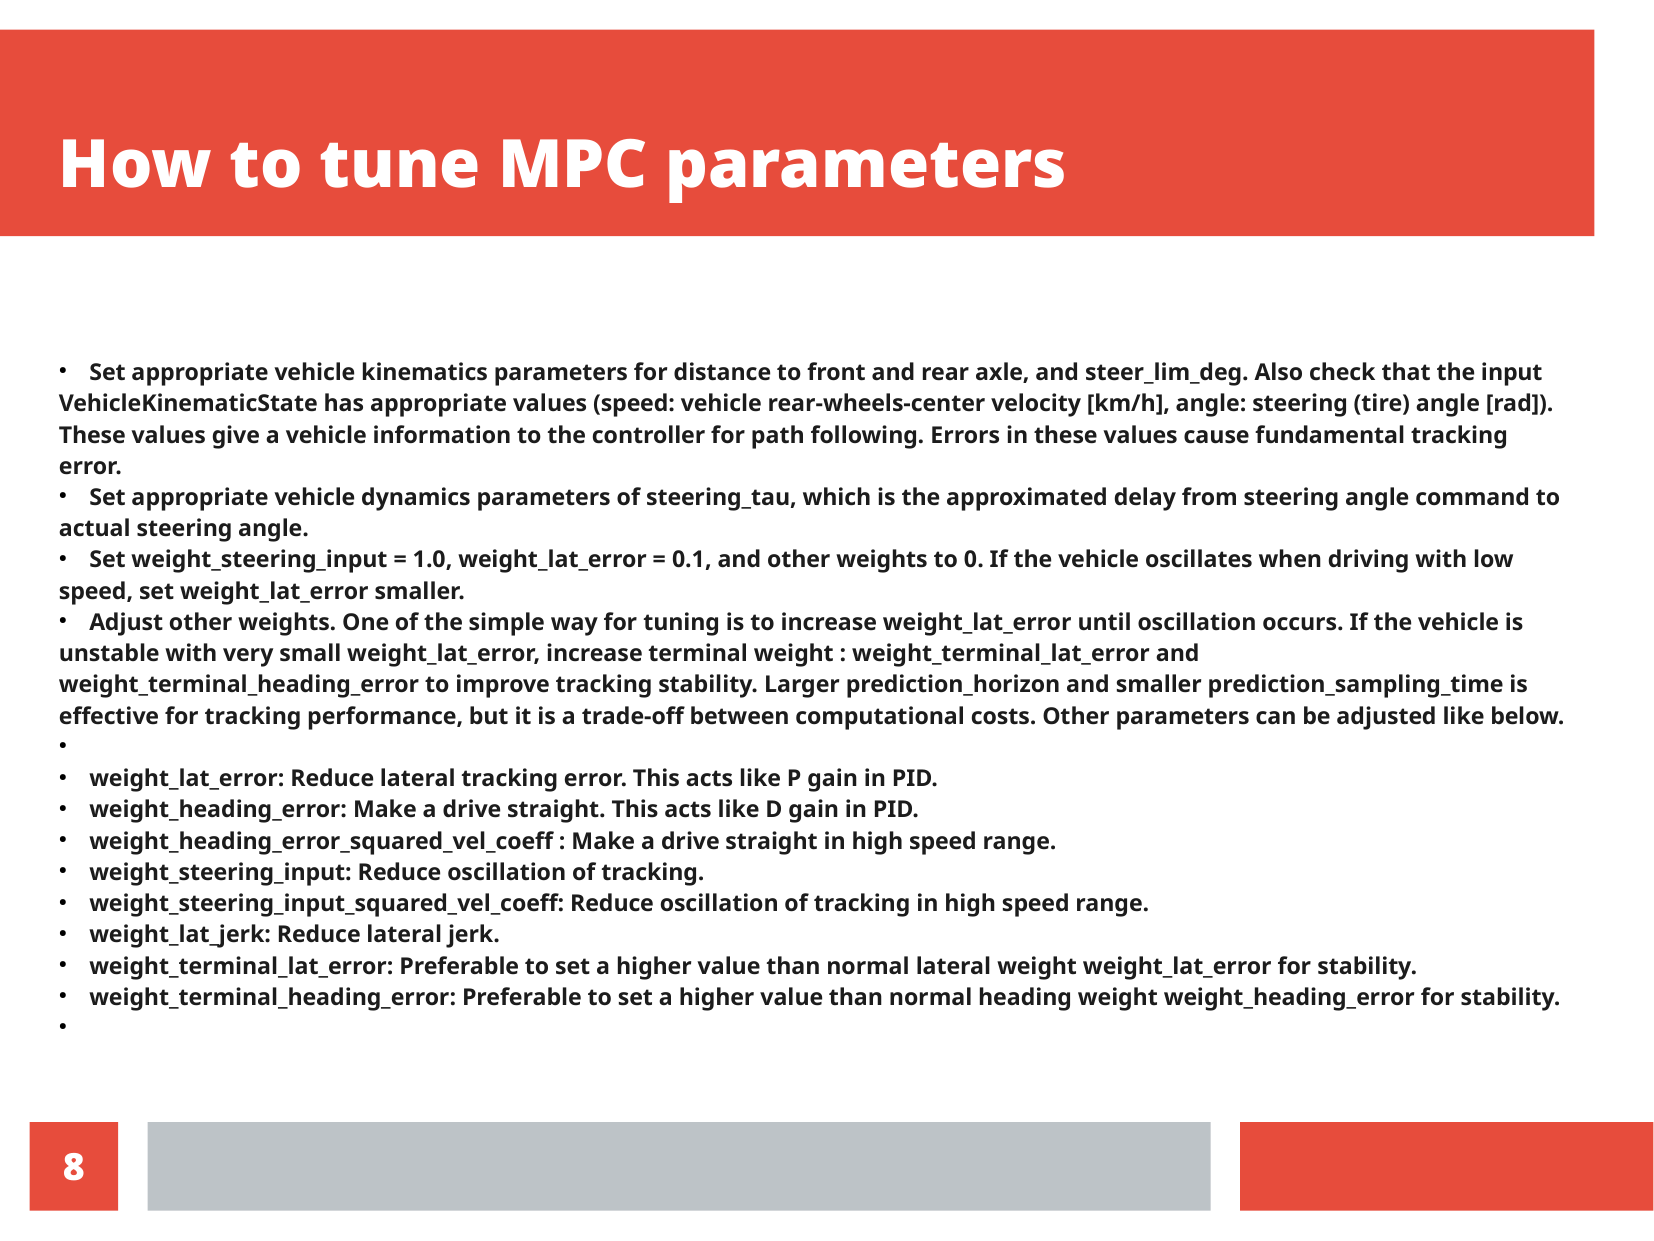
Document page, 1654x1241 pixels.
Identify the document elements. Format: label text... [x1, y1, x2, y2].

title How to tune MPC parameters [59, 59, 1595, 207]
list Set appropriate vehicle kinematics parameters for distance to front and rear axle, and steer_lim_deg. Also check that the input VehicleKinematicState has appropriate values (speed: vehicle rear-wheels-center velocity [km/h], angle: steering (tire) angle [rad]). These values give a vehicle information to the controller for path following. Errors in these values cause fundamental tracking error. Set appropriate vehicle dynamics parameters of steering_tau, which is the approximated delay from steering angle command to actual steering angle. Set weight_steering_input = 1.0, weight_lat_error = 0.1, and other weights to 0. If the vehicle oscillates when driving with low speed, set weight_lat_error smaller. Adjust other weights. One of the simple way for tuning is to increase weight_lat_error until oscillation occurs. If the vehicle is unstable with very small weight_lat_error, increase terminal weight : weight_terminal_lat_error and weight_terminal_heading_error to improve tracking stability. Larger prediction_horizon and smaller prediction_sampling_time is effective for tracking performance, but it is a trade-off between computational costs. Other parameters can be adjusted like below. weight_lat_error: Reduce lateral tracking error. This acts like P gain in PID. weight_heading_error: Make a drive straight. This acts like D gain in PID. weight_heading_error_squared_vel_coeff : Make a drive straight in high speed range. weight_steering_input: Reduce oscillation of tracking. weight_steering_input_squared_vel_coeff: Reduce oscillation of tracking in high speed range. weight_lat_jerk: Reduce lateral jerk. weight_terminal_lat_error: Preferable to set a higher value than normal lateral weight weight_lat_error for stability. weight_terminal_heading_error: Preferable to set a higher value than normal heading weight weight_heading_error for stability. [59, 324, 1565, 1093]
